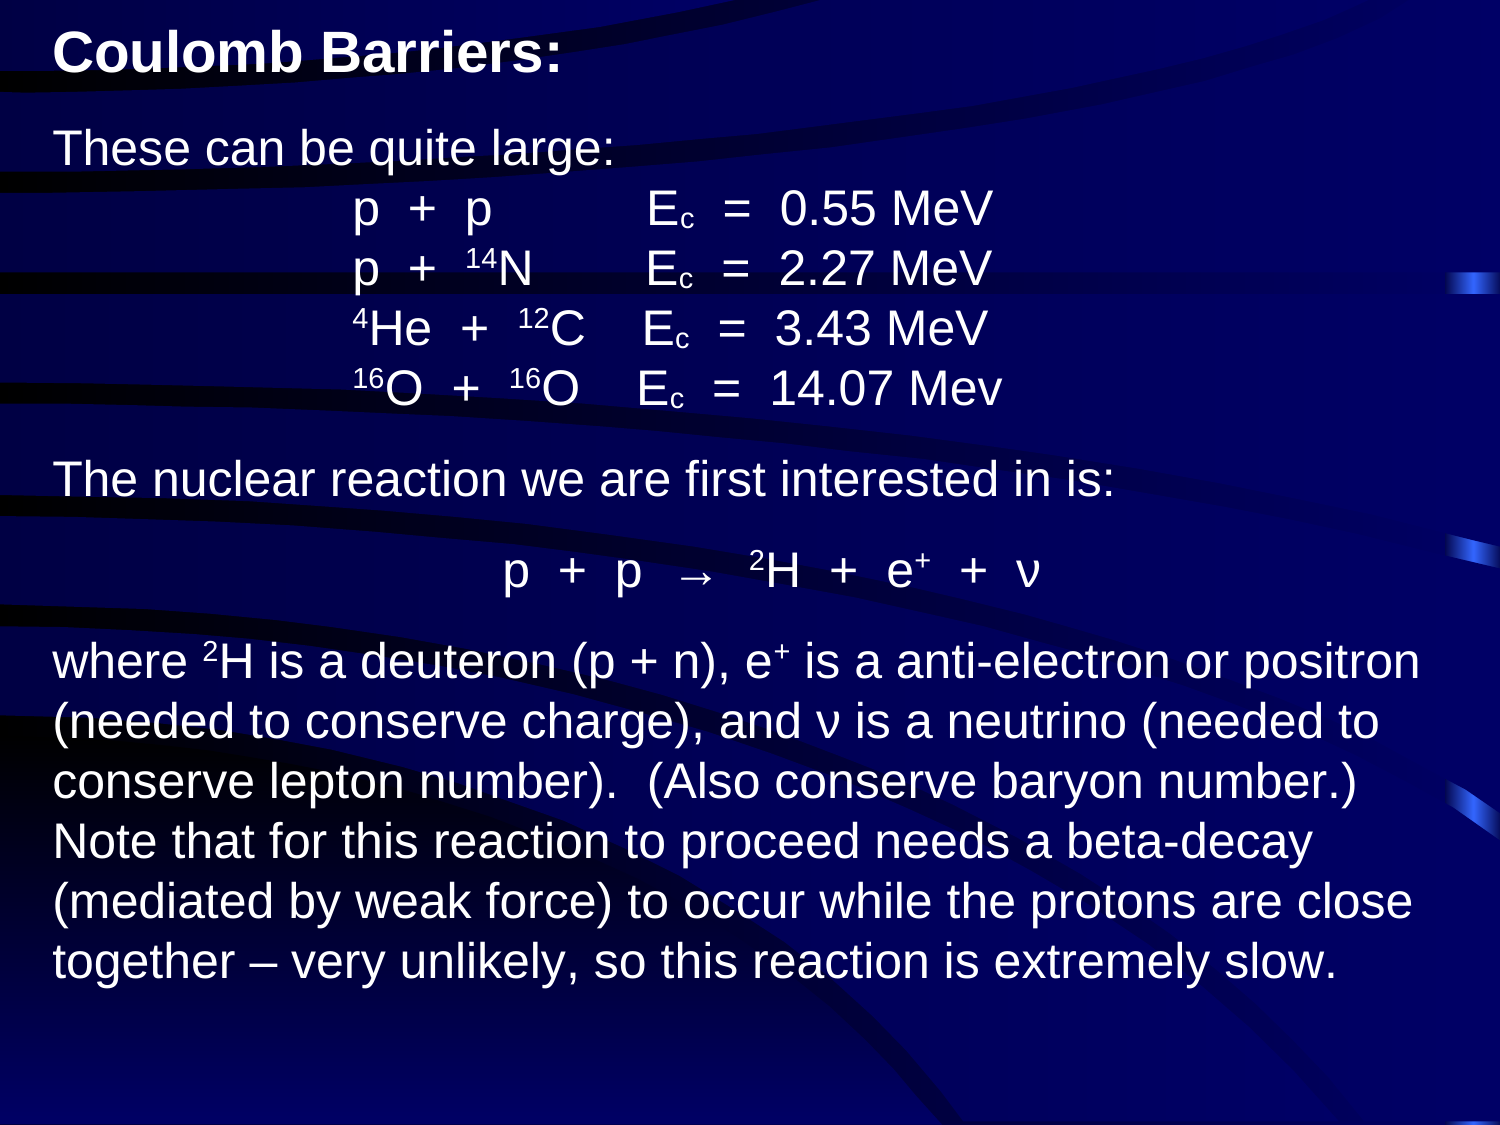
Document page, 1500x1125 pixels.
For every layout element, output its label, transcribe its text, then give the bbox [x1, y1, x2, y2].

text_box Coulomb Barriers: These can be quite large: p + p Ec = 0.55 MeV p + 14N Ec = 2.27 MeV 4He + 12C Ec = 3.43 MeV 16O + 16O Ec = 14.07 Mev The nuclear reaction we are first interested in is: p + p → 2H + e+ + ν where 2H is a deuteron (p + n), e+ is a anti-electron or positron (needed to conserve charge), and ν is a neutrino (needed to conserve lepton number). (Also conserve baryon number.) Note that for this reaction to proceed needs a beta-decay (mediated by weak force) to occur while the protons are close together – very unlikely, so this reaction is extremely slow. [37, 6, 1463, 1057]
